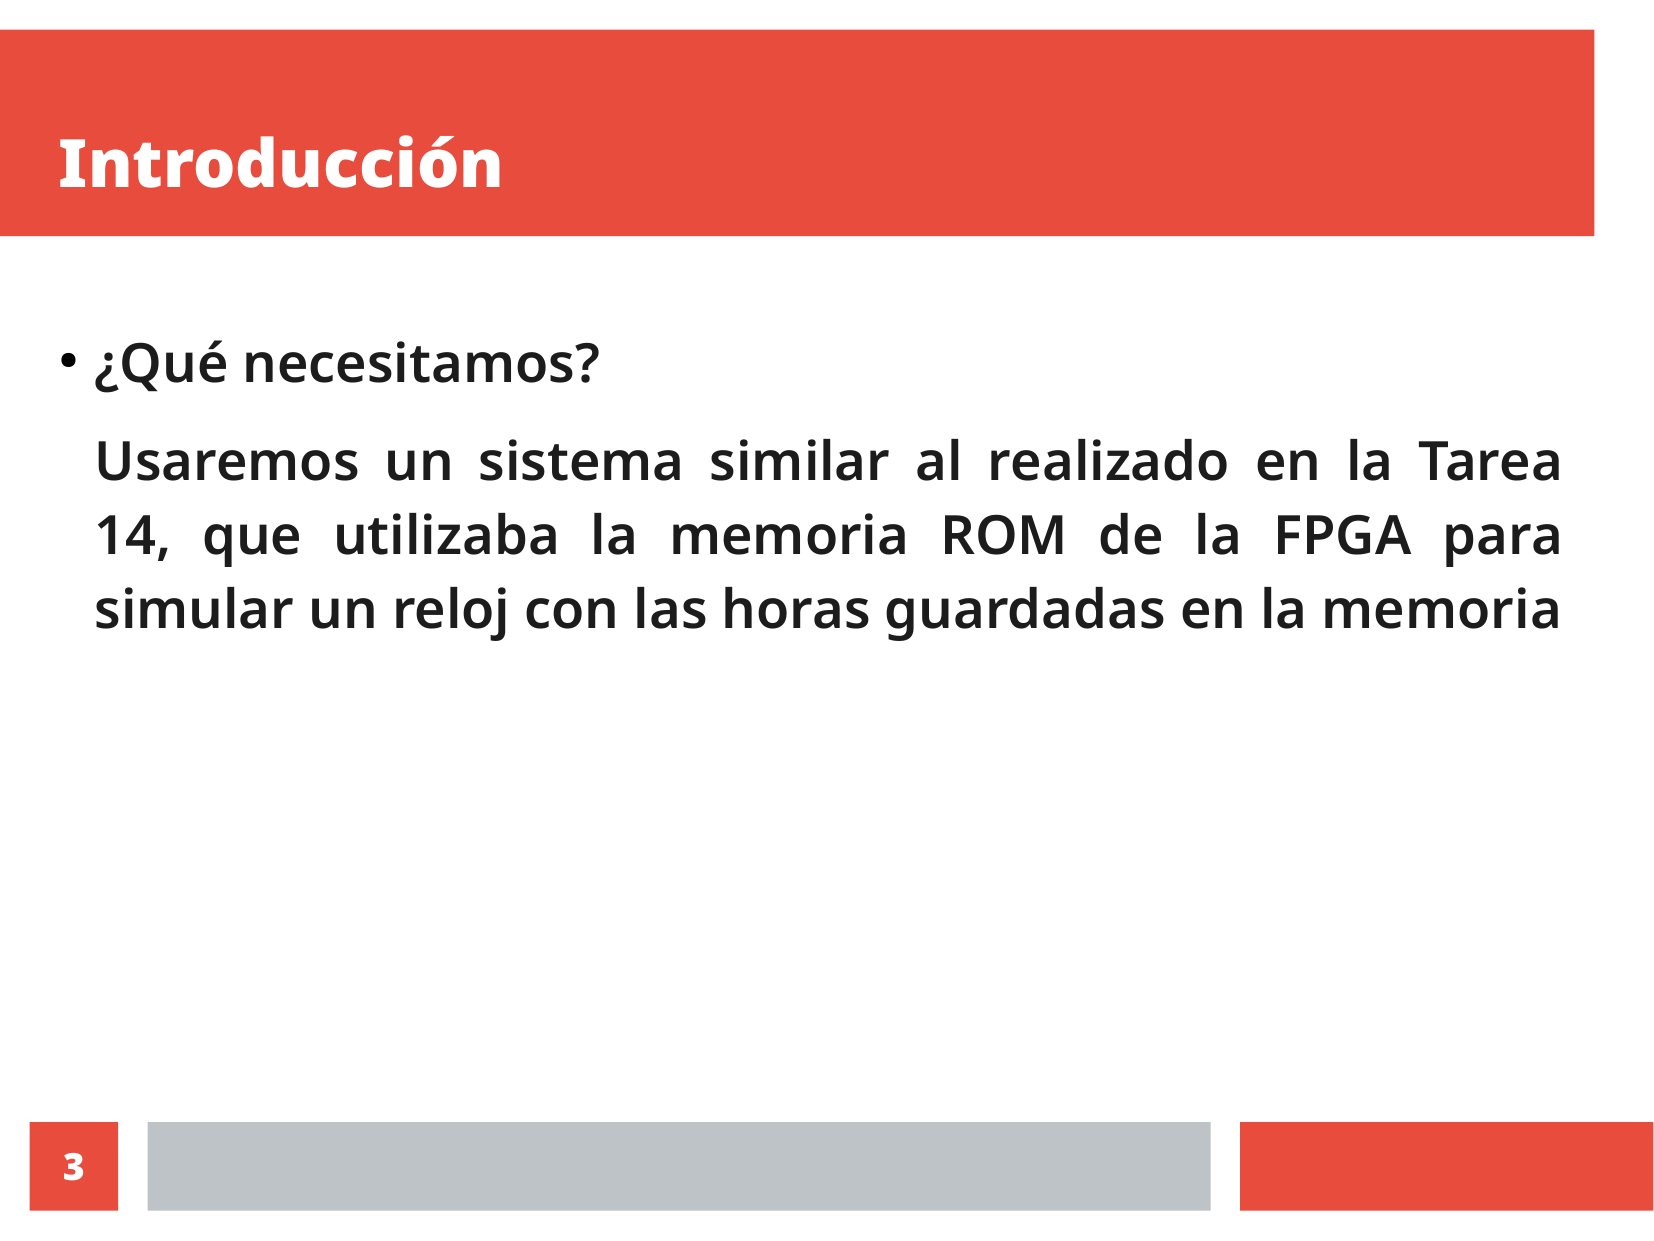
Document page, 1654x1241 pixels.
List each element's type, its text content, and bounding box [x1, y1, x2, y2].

title Introducción [59, 59, 1595, 207]
list ¿Qué necesitamos? Usaremos un sistema similar al realizado en la Tarea 14, que utilizaba la memoria ROM de la FPGA para simular un reloj con las horas guardadas en la memoria [59, 324, 1565, 1093]
